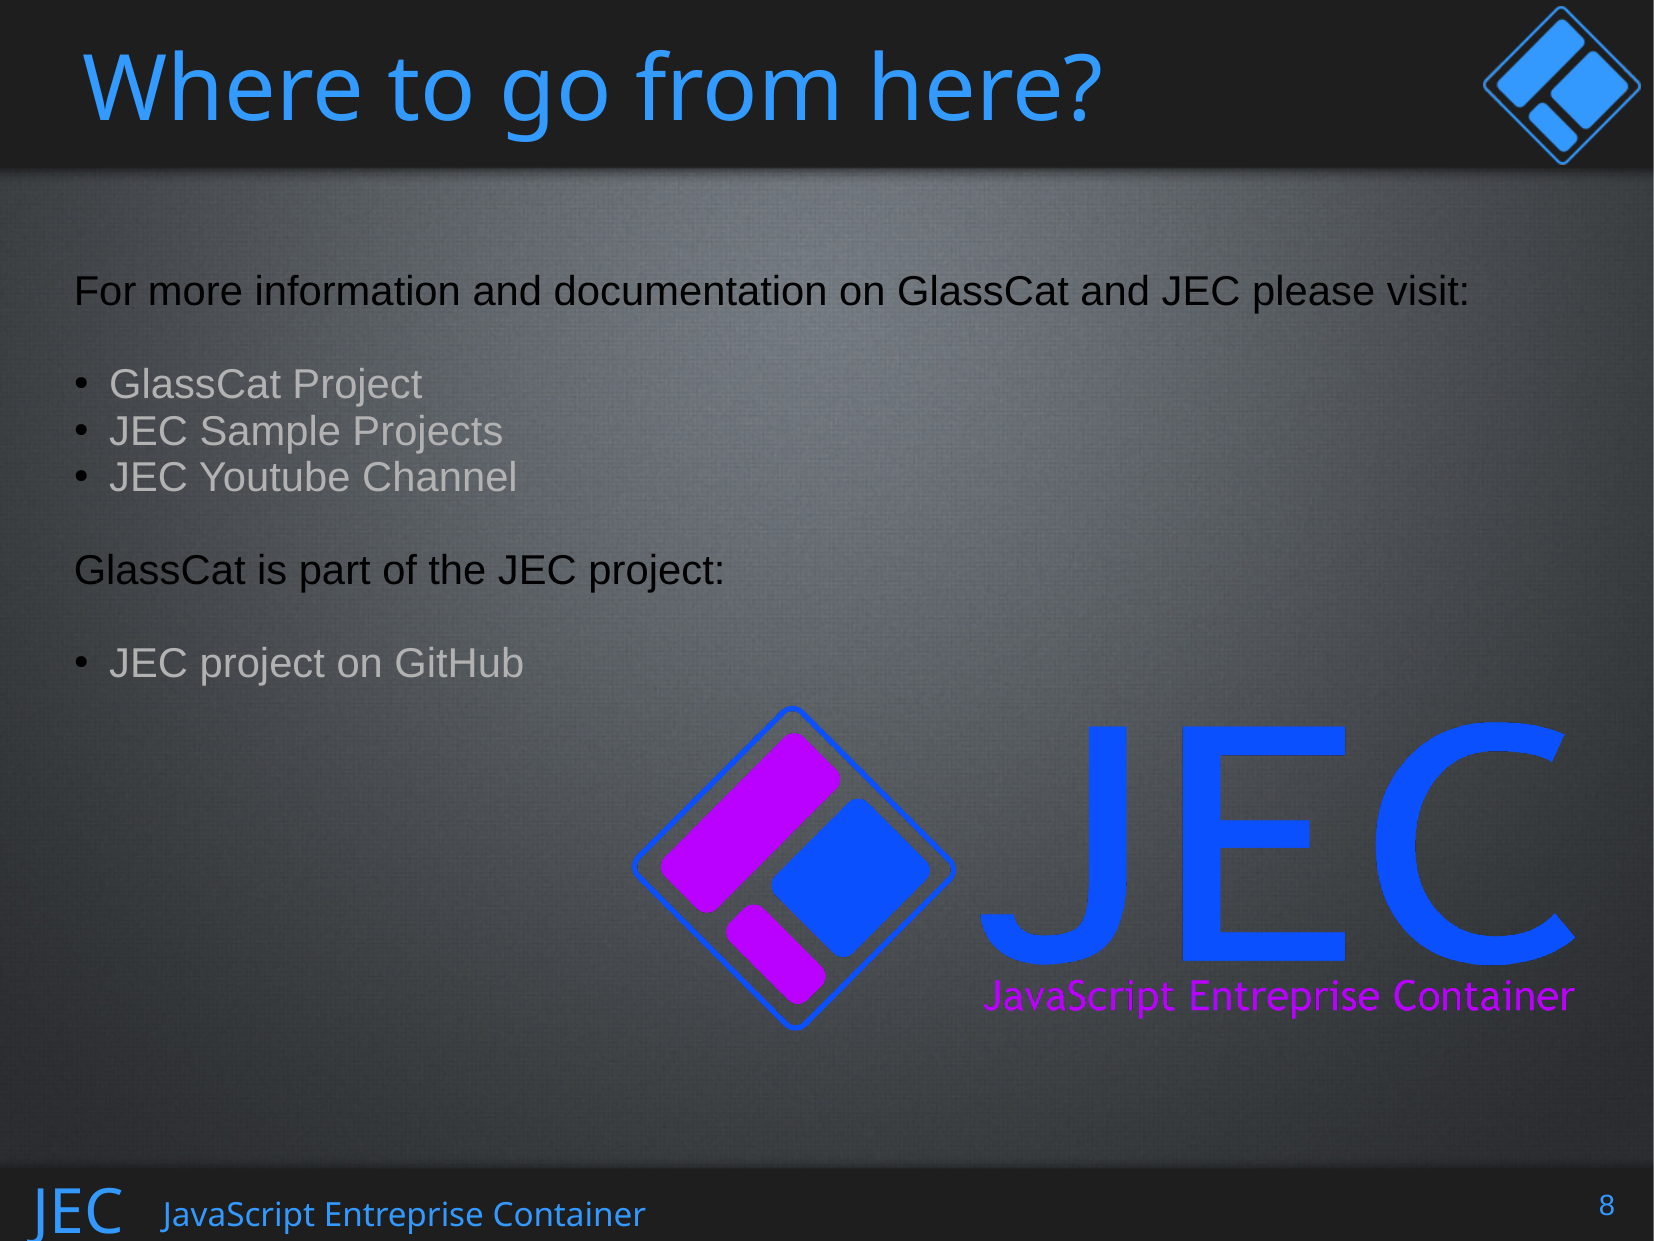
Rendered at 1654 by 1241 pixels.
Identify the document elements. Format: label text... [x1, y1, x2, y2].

text_box For more information and documentation on GlassCat and JEC please visit: GlassCat Project JEC Sample Projects JEC Youtube Channel GlassCat is part of the JEC project: JEC project on GitHub [59, 260, 1595, 1075]
title Where to go from here? [82, 23, 1441, 147]
text_box JEC [17, 1159, 149, 1241]
text_box 8 [744, 1181, 1630, 1229]
picture [0, 0, 1654, 1241]
text_box JavaScript Entreprise Container [148, 1183, 651, 1241]
